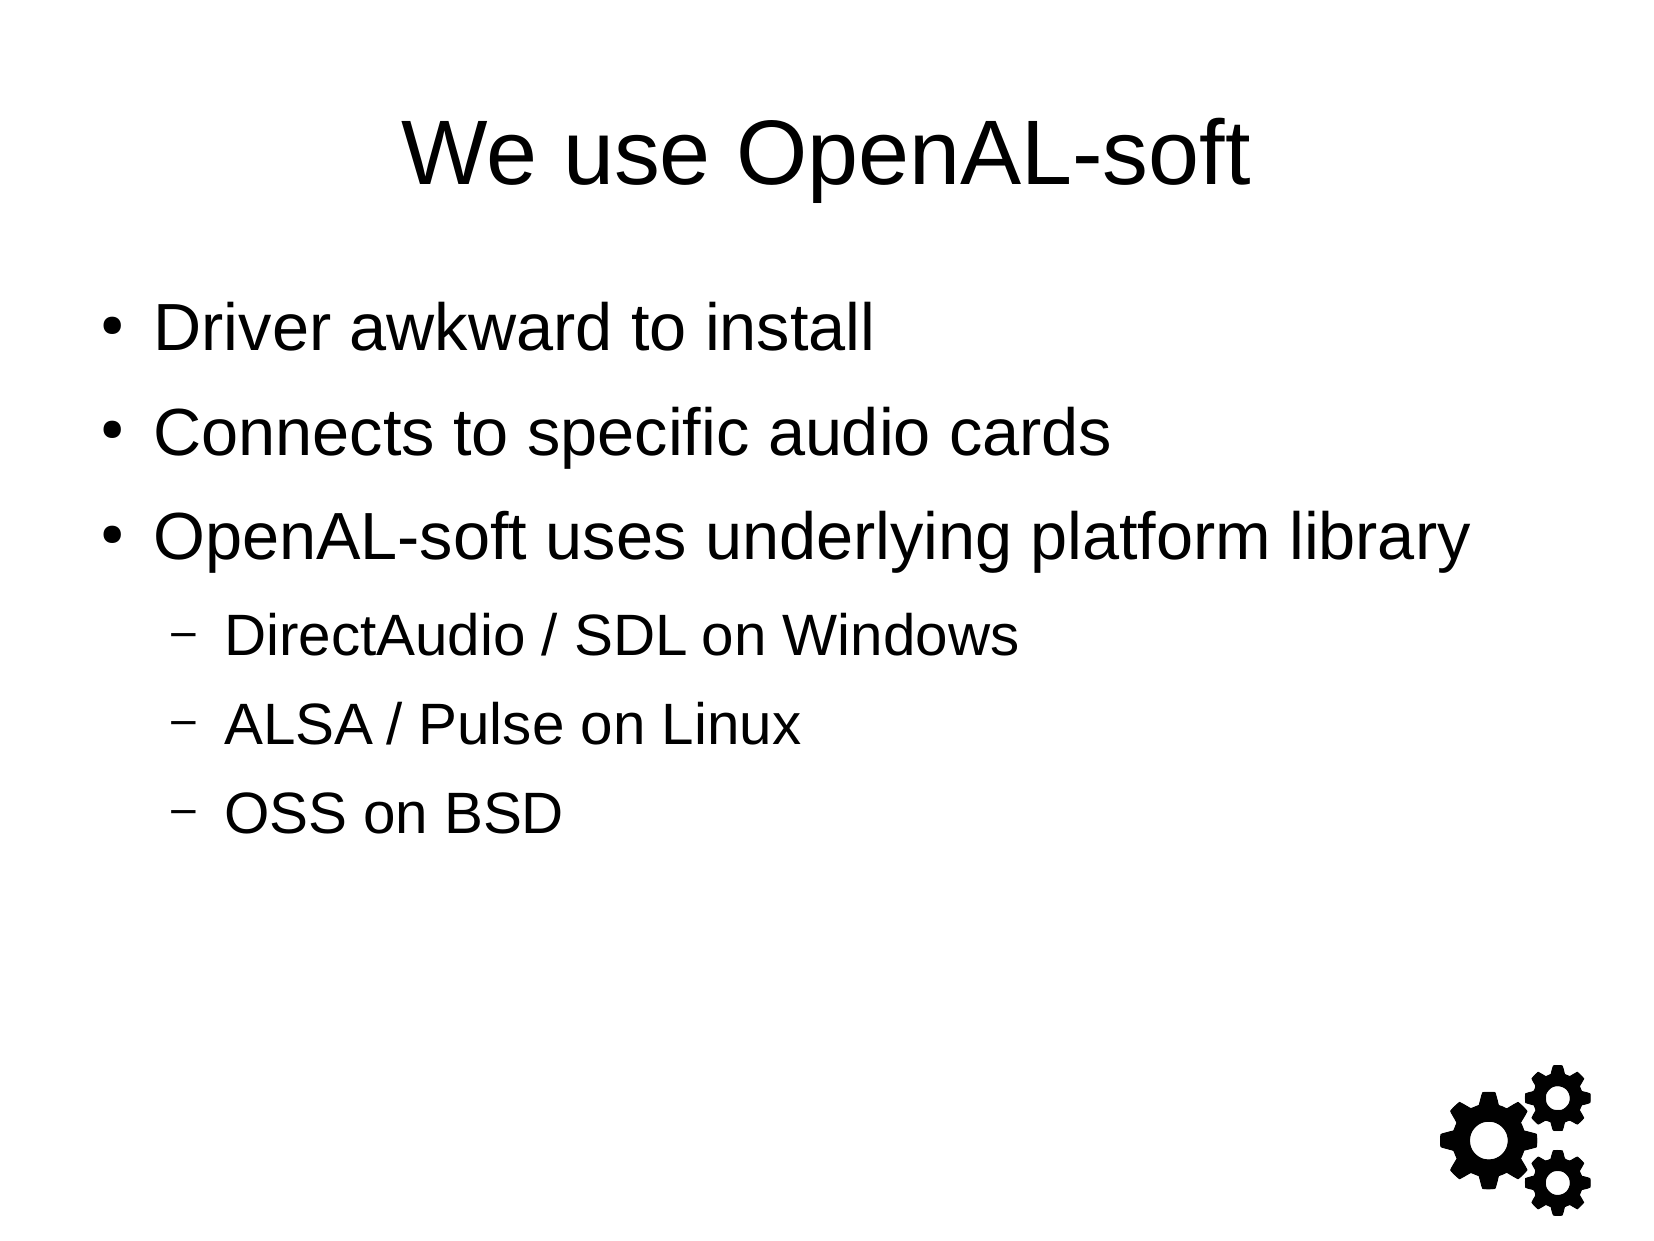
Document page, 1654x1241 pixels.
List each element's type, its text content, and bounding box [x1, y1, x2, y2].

title We use OpenAL-soft [82, 49, 1571, 257]
picture [1440, 1065, 1591, 1216]
list Driver awkward to install Connects to specific audio cards OpenAL-soft uses underlying platform library DirectAudio / SDL on Windows ALSA / Pulse on Linux OSS on BSD [82, 290, 1571, 1010]
